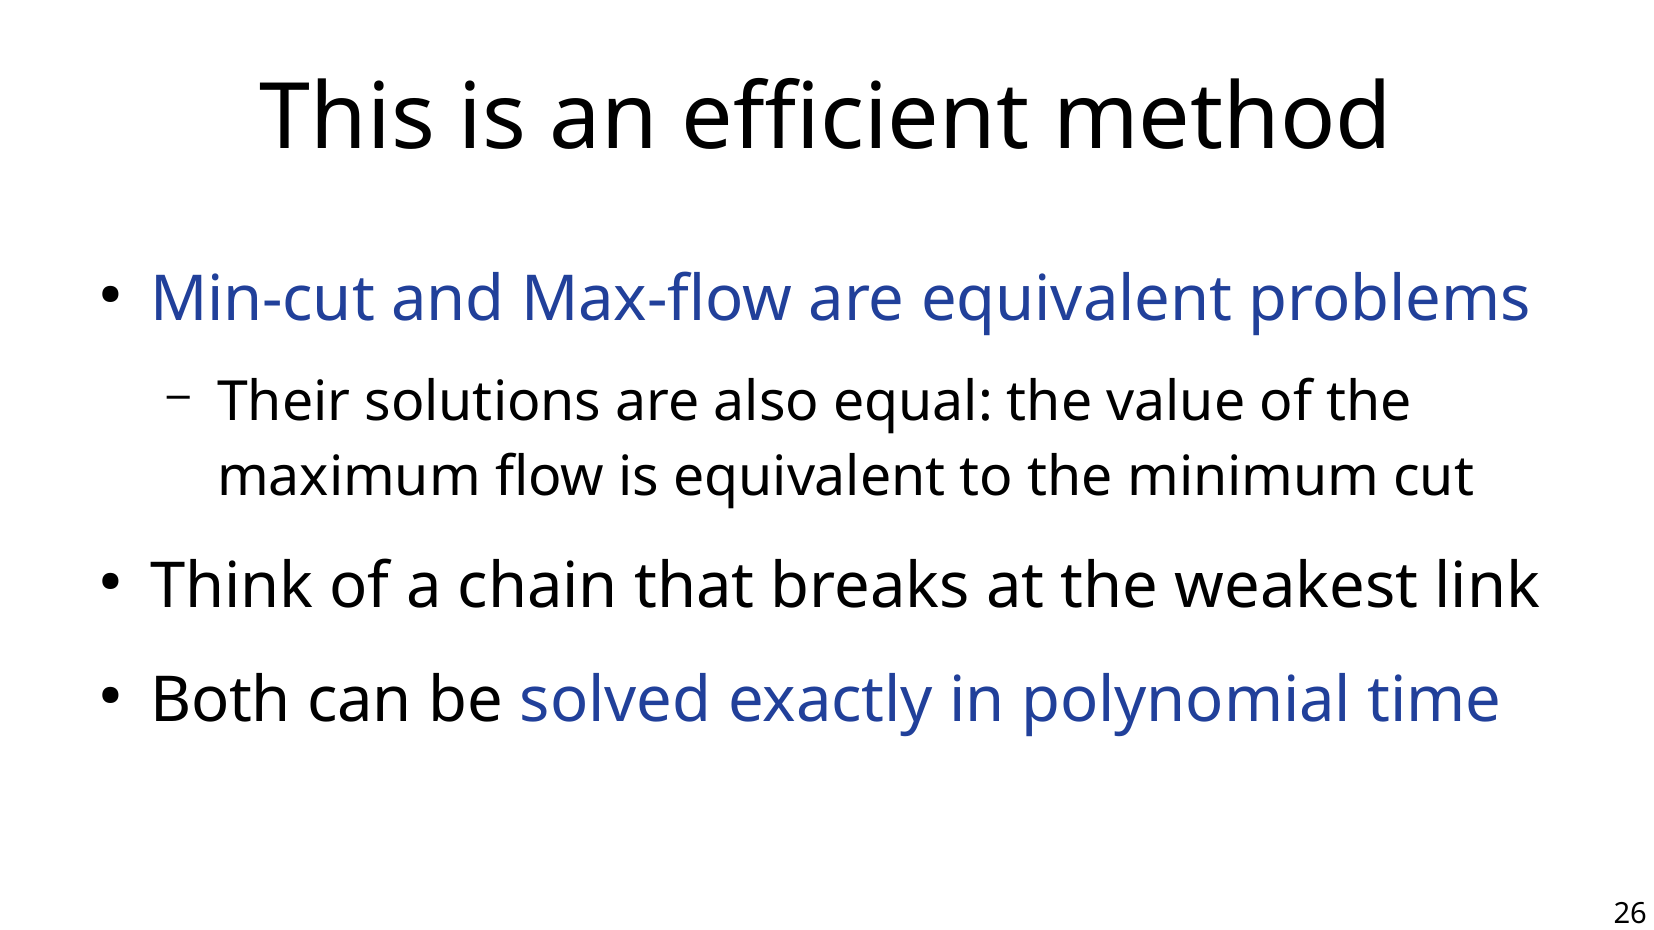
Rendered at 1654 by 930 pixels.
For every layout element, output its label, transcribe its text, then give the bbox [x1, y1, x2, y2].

list Min-cut and Max-flow are equivalent problems Their solutions are also equal: the value of the maximum flow is equivalent to the minimum cut Think of a chain that breaks at the weakest link Both can be solved exactly in polynomial time [82, 252, 1571, 793]
title This is an efficient method [82, 1, 1571, 225]
